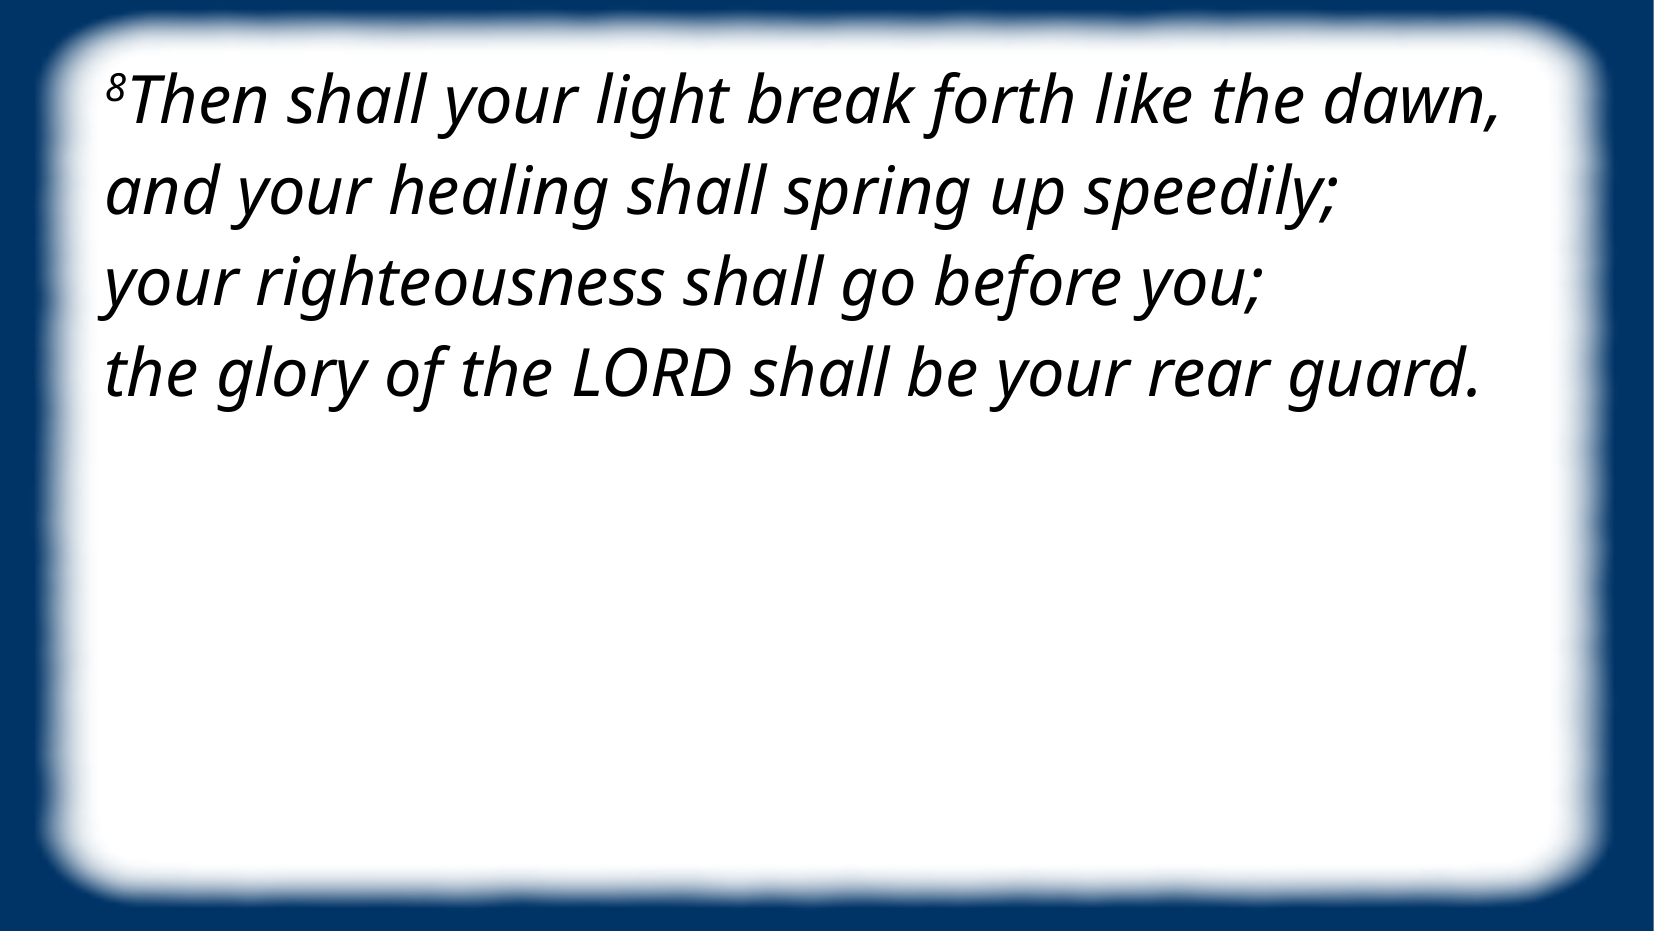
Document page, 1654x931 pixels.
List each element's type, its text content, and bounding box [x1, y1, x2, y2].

text_box 8Then shall your light break forth like the dawn, and your healing shall spring up speedily; your righteousness shall go before you; the glory of the LORD shall be your rear guard. [90, 45, 1561, 451]
picture [0, 0, 1654, 931]
